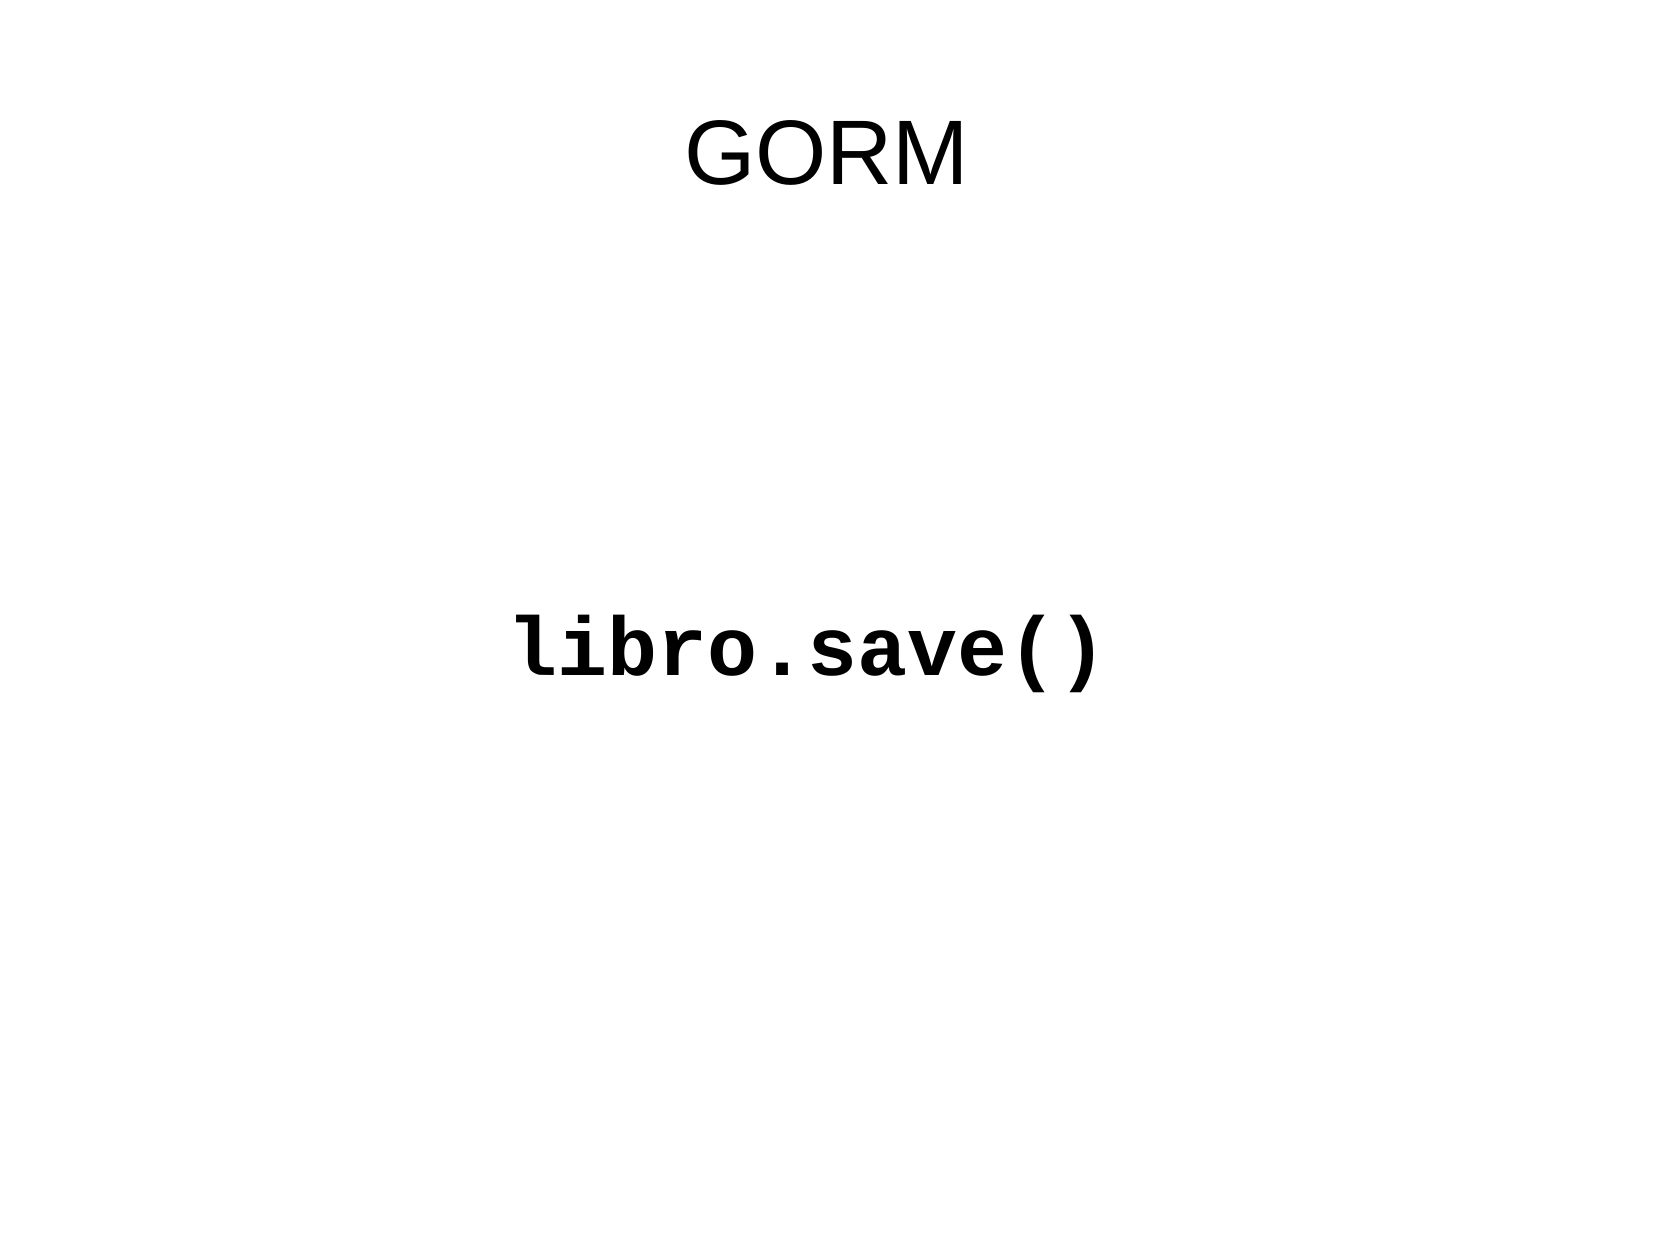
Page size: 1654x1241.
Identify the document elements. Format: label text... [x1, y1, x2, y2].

title GORM [82, 49, 1571, 257]
subtitle libro.save() [212, 379, 1654, 1099]
